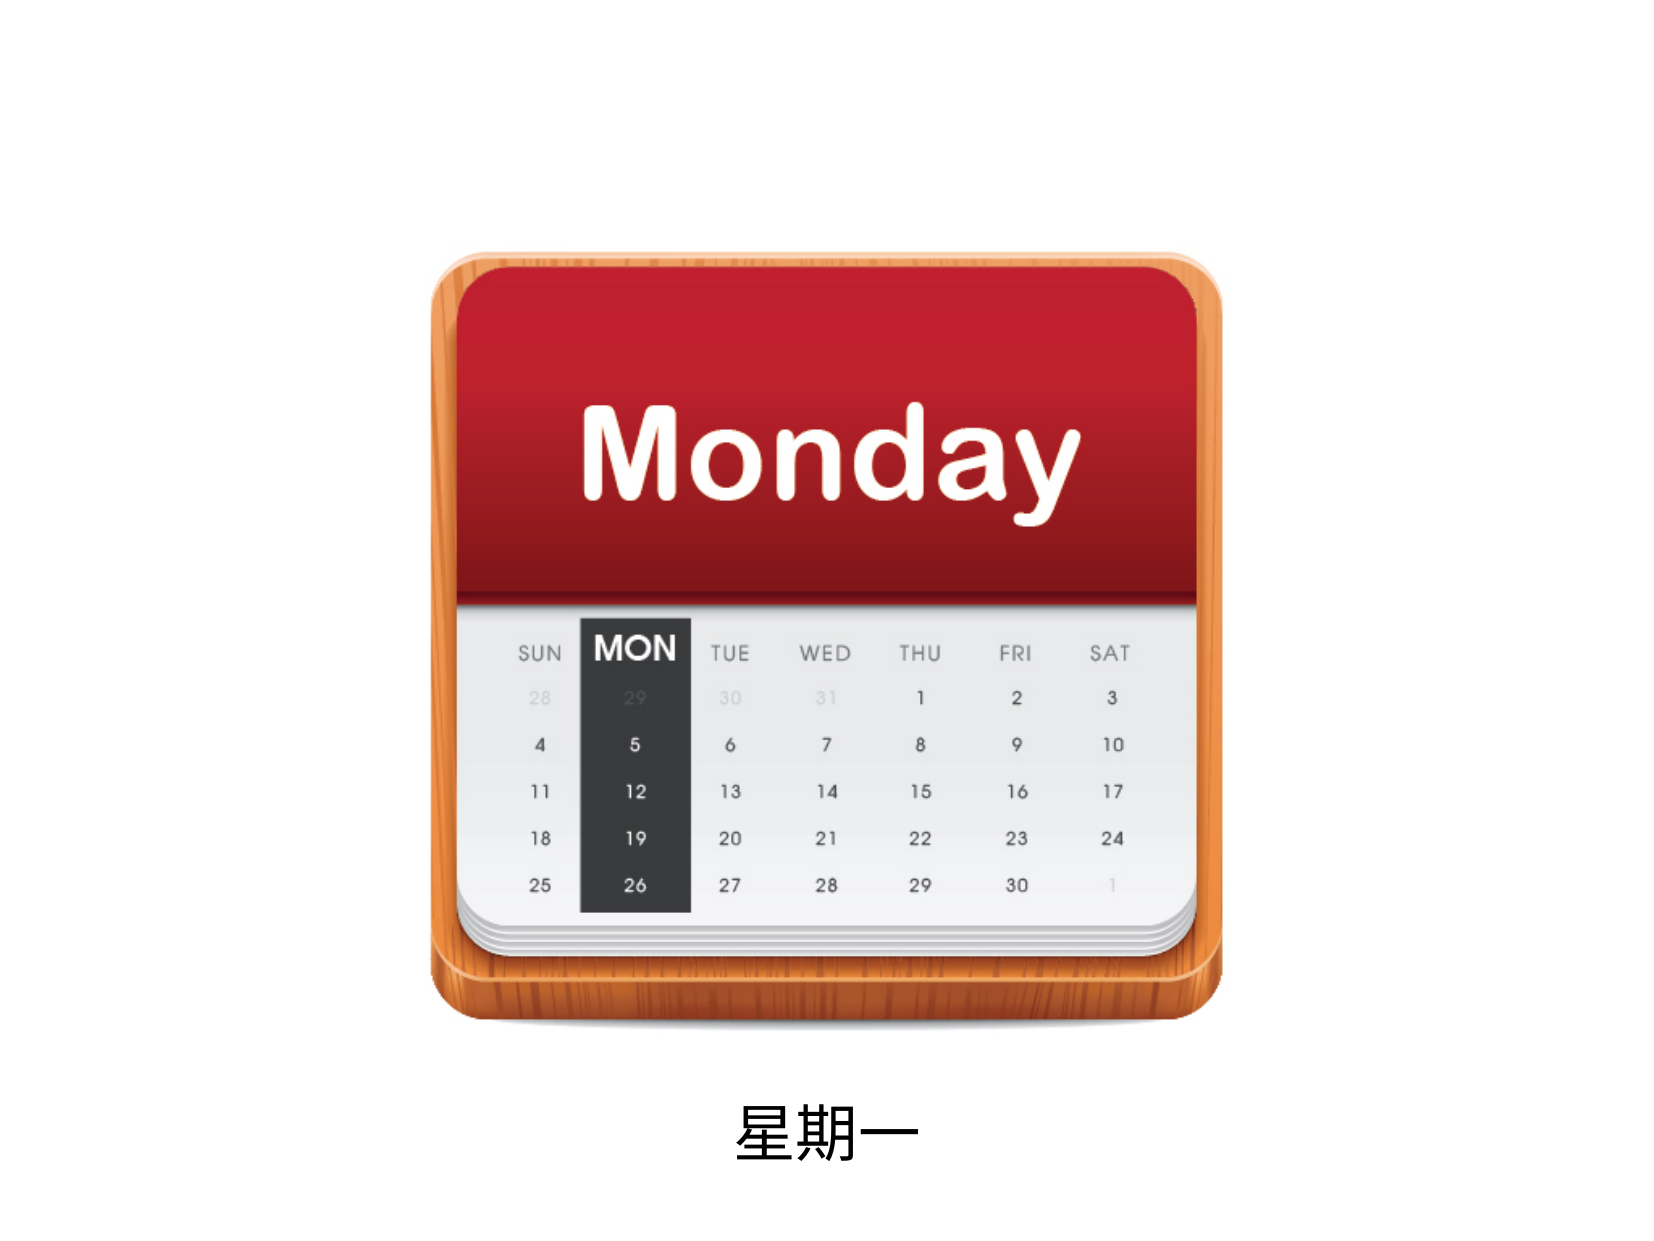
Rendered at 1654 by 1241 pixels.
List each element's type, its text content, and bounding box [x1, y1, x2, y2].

picture [0, 0, 1654, 1241]
title 星期一 [82, 1025, 1571, 1233]
